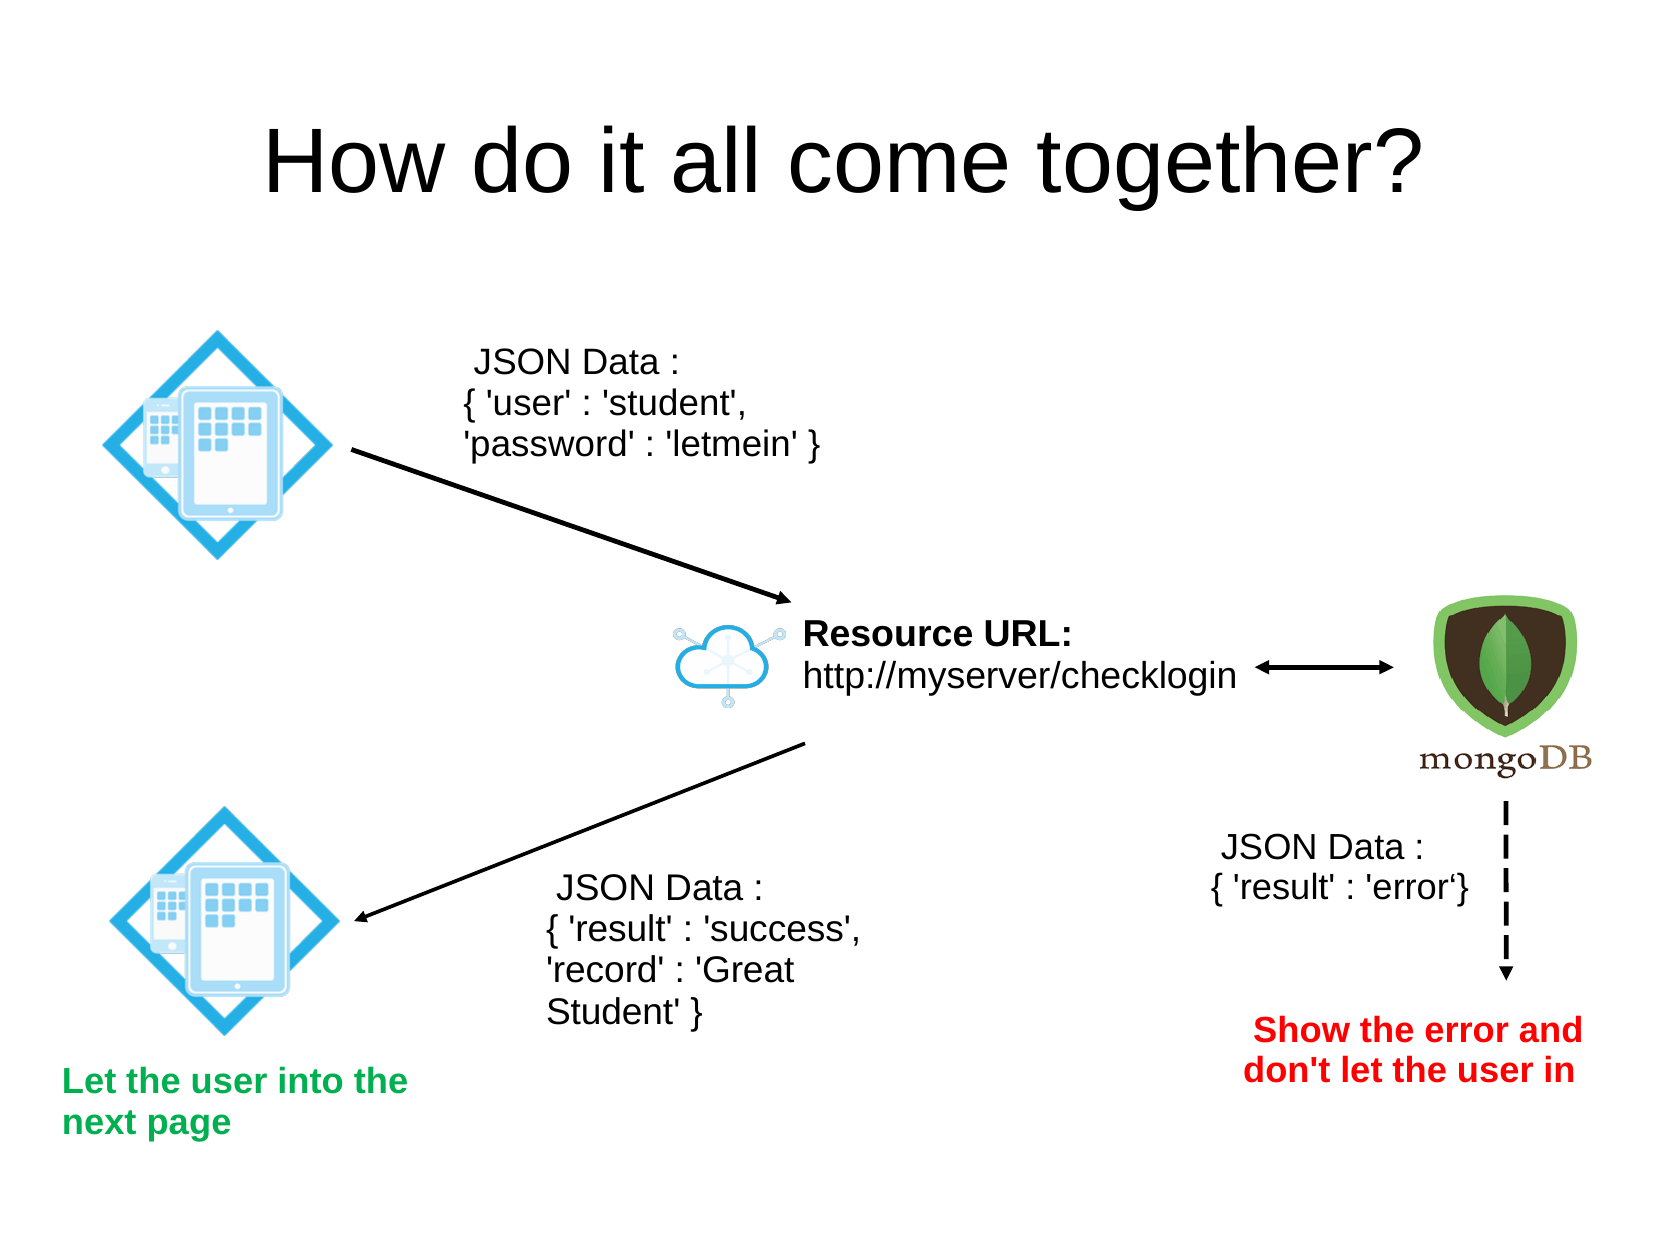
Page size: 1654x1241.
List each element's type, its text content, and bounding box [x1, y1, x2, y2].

text_box JSON Data : { 'result' : 'success', 'record' : 'Great Student' } [531, 857, 933, 1040]
text_box Show the error and don't let the user in [1228, 999, 1630, 1099]
text_box JSON Data : { 'user' : 'student', 'password' : 'letmein' } [448, 331, 874, 473]
picture [109, 806, 340, 1036]
text_box JSON Data : { 'result' : 'error‘} [1196, 816, 1516, 916]
text_box Let the user into the next page [47, 1051, 449, 1150]
title How do it all come together? [82, 49, 1571, 257]
picture [673, 625, 786, 708]
picture [1393, 568, 1619, 806]
text_box Resource URL: http://myserver/checklogin [788, 603, 1255, 733]
picture [102, 330, 333, 560]
